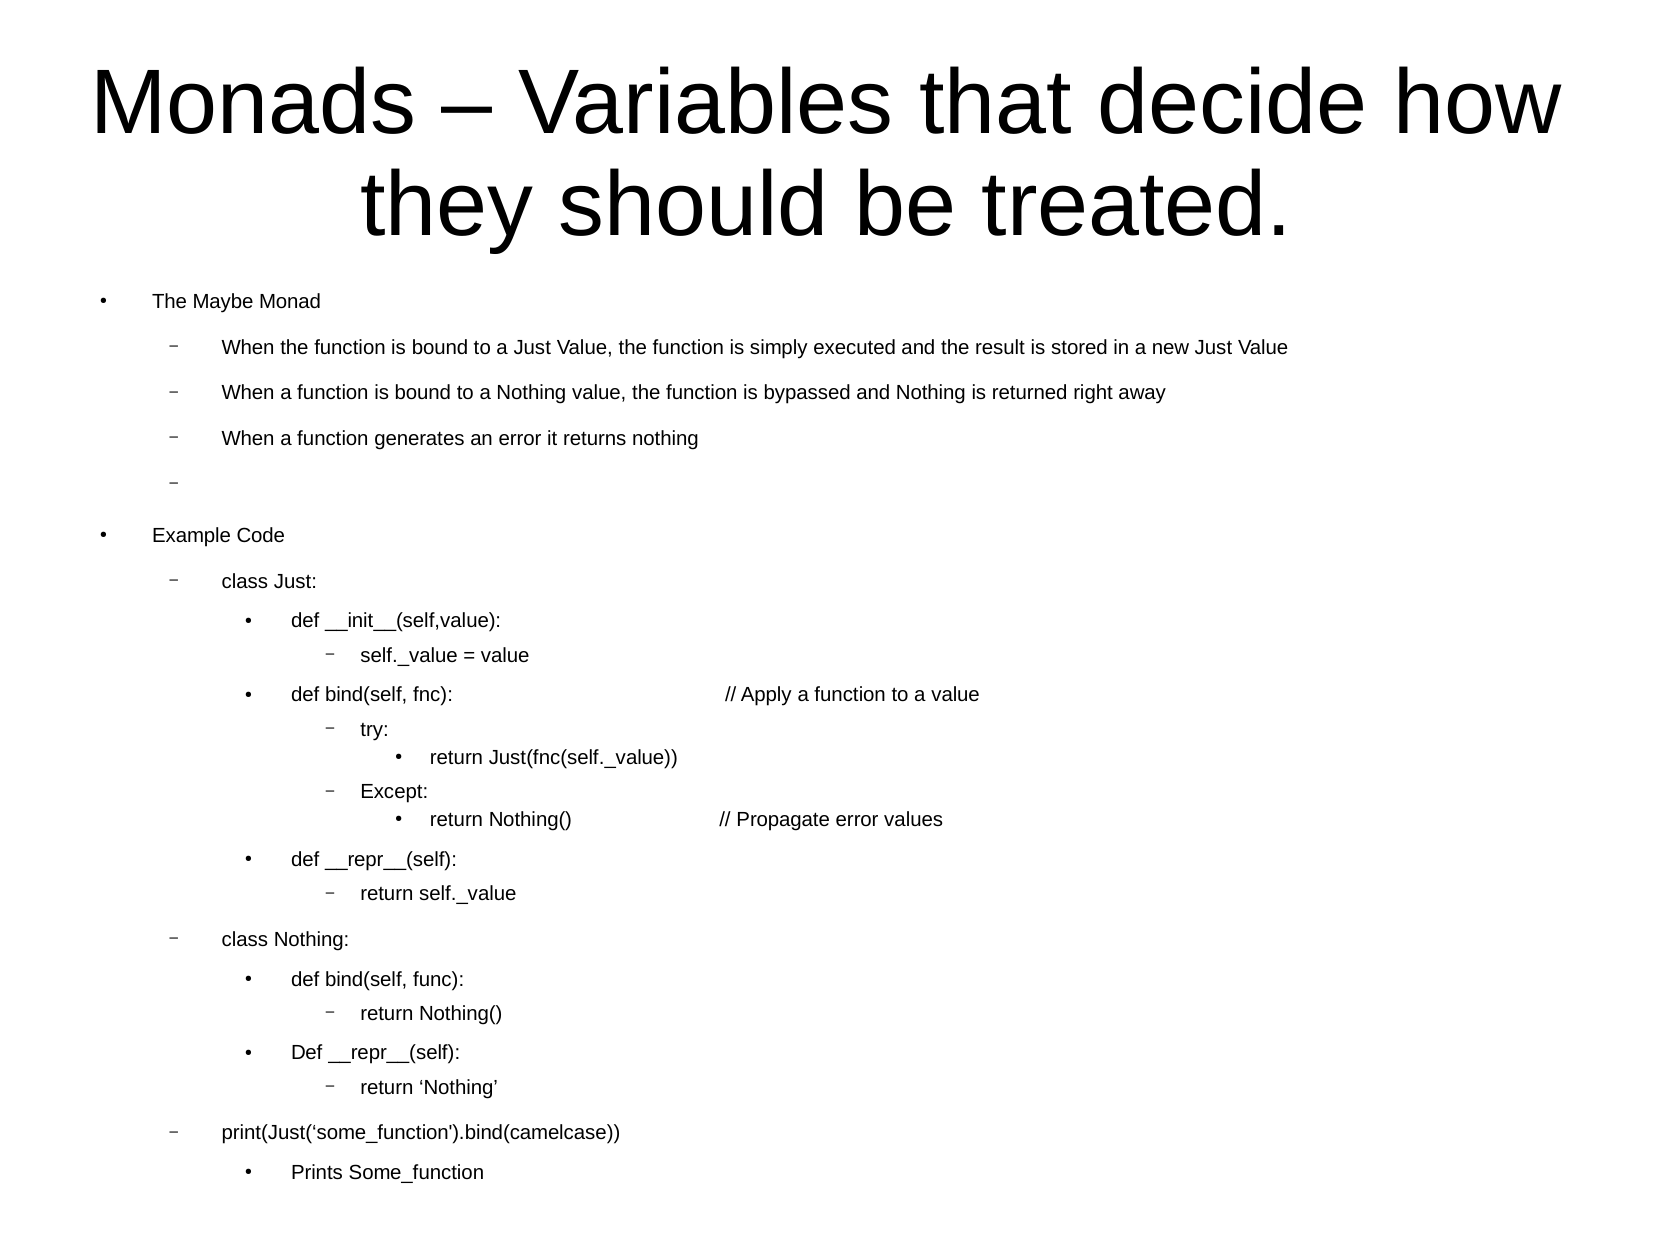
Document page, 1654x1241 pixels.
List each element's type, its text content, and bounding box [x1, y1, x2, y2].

title Monads – Variables that decide how they should be treated. [82, 49, 1571, 257]
list The Maybe Monad When the function is bound to a Just Value, the function is simply executed and the result is stored in a new Just Value When a function is bound to a Nothing value, the function is bypassed and Nothing is returned right away When a function generates an error it returns nothing Example Code class Just: def __init__(self,value): self._value = value def bind(self, fnc): // Apply a function to a value try: return Just(fnc(self._value)) Except: return Nothing() // Propagate error values def __repr__(self): return self._value class Nothing: def bind(self, func): return Nothing() Def __repr__(self): return ‘Nothing’ print(Just(‘some_function').bind(camelcase)) Prints Some_function [82, 290, 1571, 1193]
